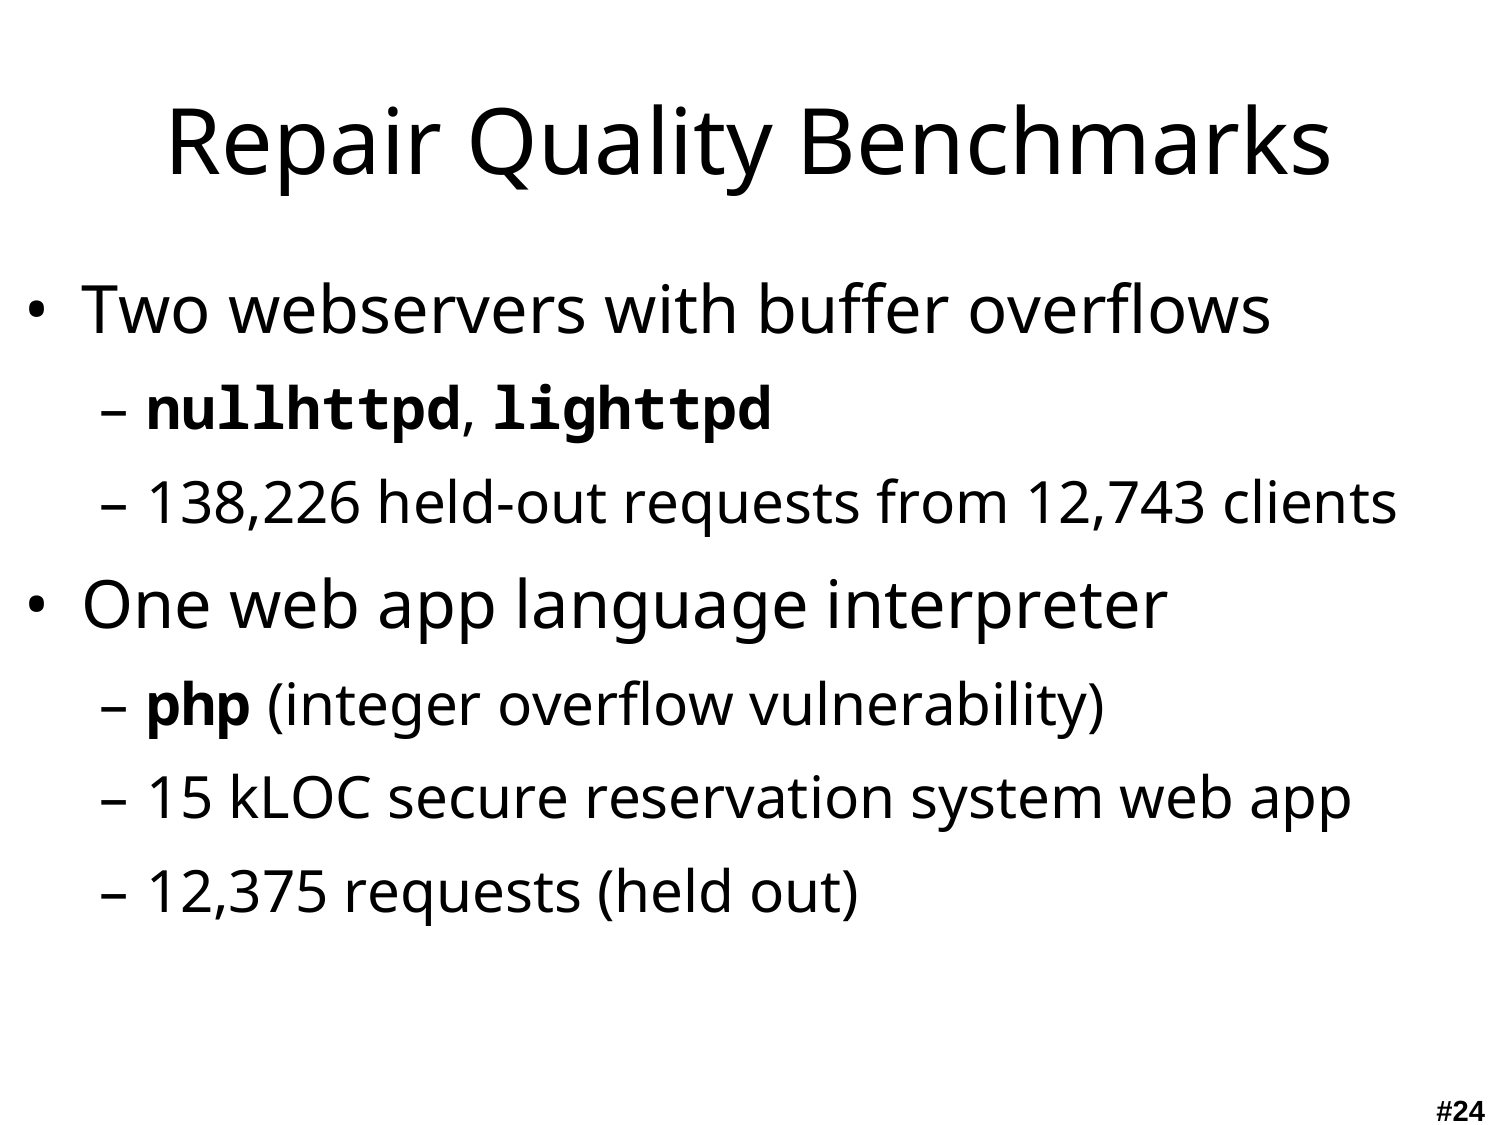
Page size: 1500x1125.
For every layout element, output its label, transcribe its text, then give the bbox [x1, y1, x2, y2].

title Repair Quality Benchmarks [24, 45, 1476, 233]
list Two webservers with buffer overflows nullhttpd, lighttpd 138,226 held-out requests from 12,743 clients One web app language interpreter php (integer overflow vulnerability) 15 kLOC secure reservation system web app 12,375 requests (held out) [24, 262, 1476, 1101]
